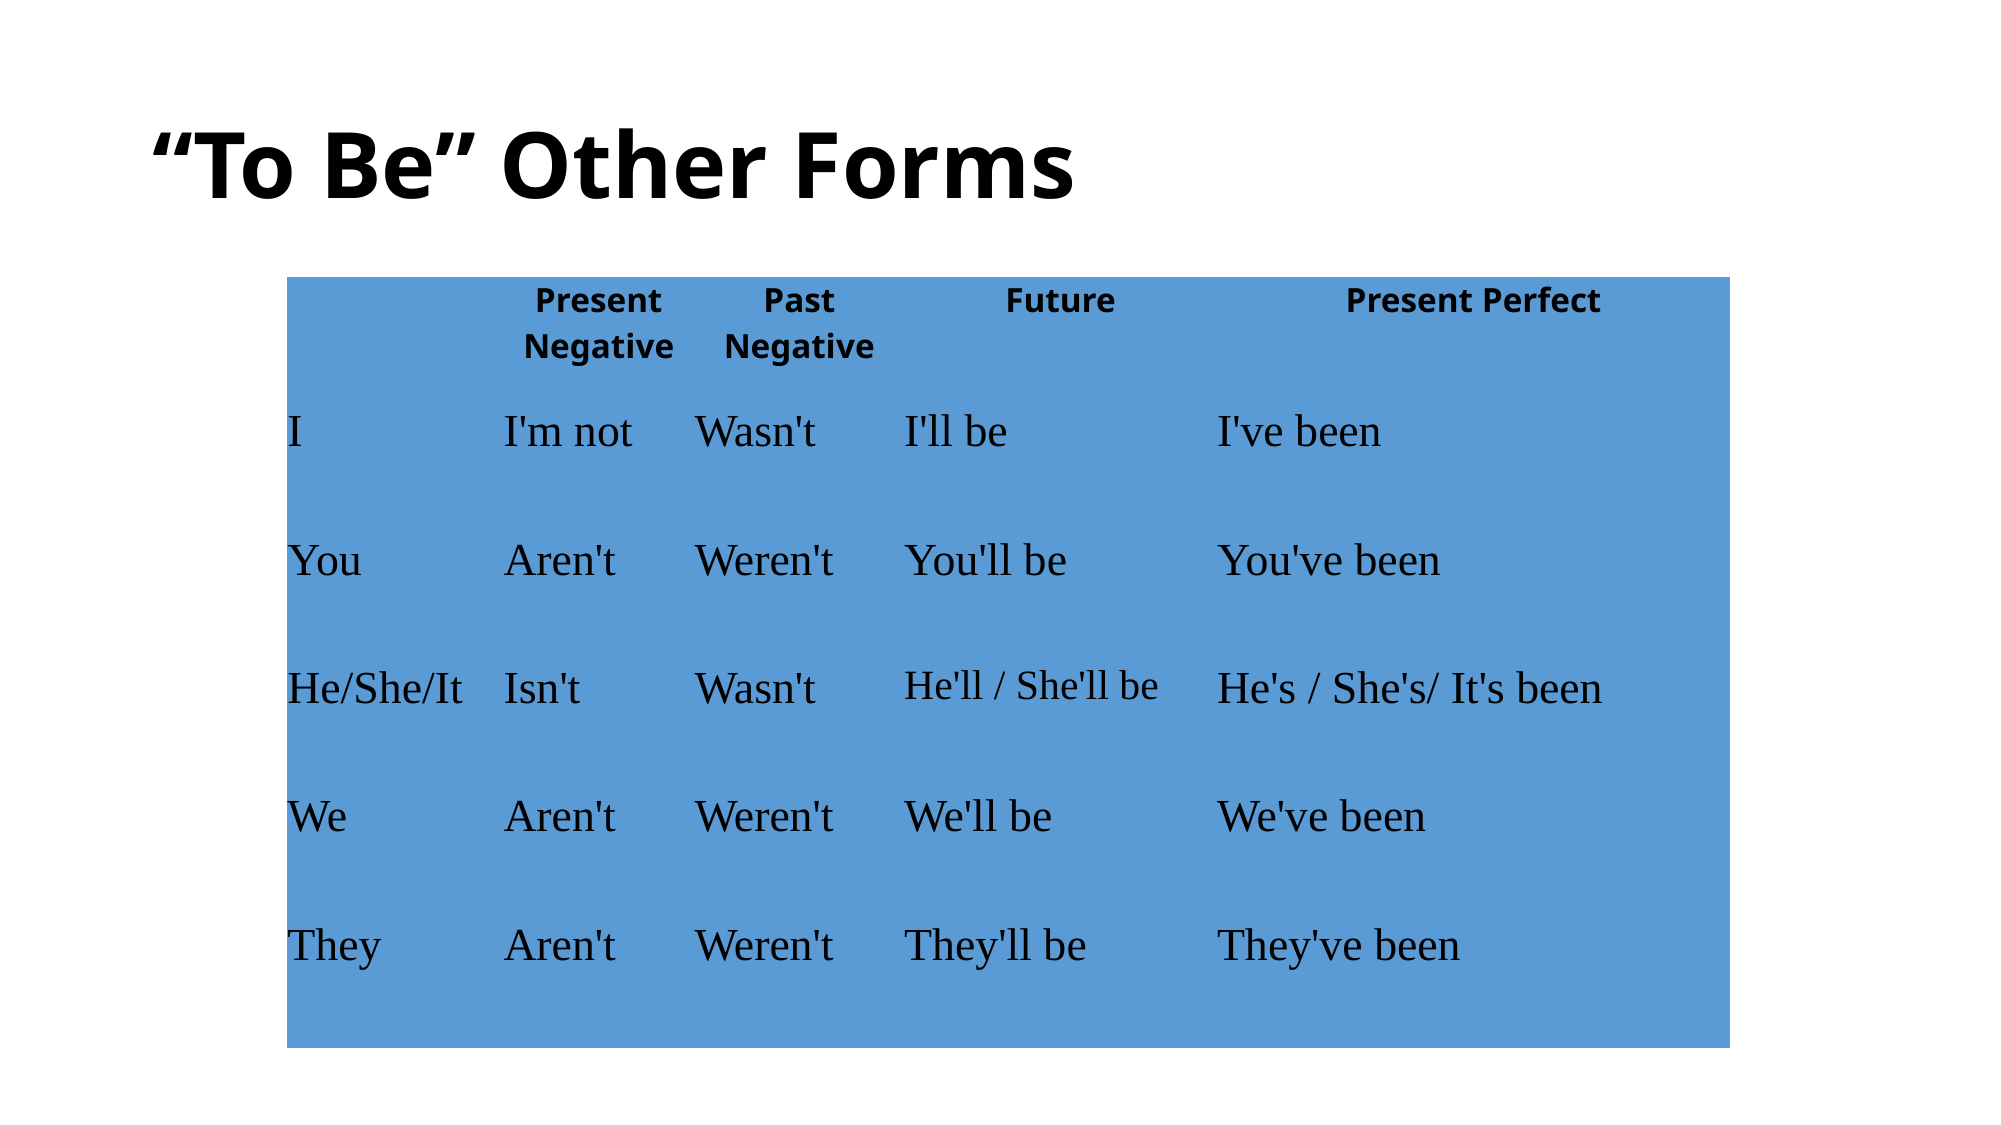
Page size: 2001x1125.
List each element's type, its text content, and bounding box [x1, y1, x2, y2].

table_cell Aren't [503, 920, 694, 1048]
table_header Past Negative [694, 277, 904, 406]
table_cell You've been [1217, 534, 1730, 663]
table_cell Aren't [513, 549, 523, 563]
table_cell They [287, 920, 503, 1048]
table_cell I've been [1217, 406, 1730, 534]
table_cell You'll be [904, 534, 1217, 663]
table_cell Weren't [694, 920, 904, 1048]
table_cell Wasn't [694, 663, 904, 791]
table_header Future [904, 277, 1217, 406]
table_cell He'll / She'll be [904, 663, 1217, 791]
table_cell Wasn't [694, 406, 904, 534]
table_cell We've been [1217, 791, 1730, 920]
table_cell I'll be [904, 406, 1217, 534]
table_header Present Perfect [1217, 277, 1730, 406]
table_cell He's / She's/ It's been [1217, 663, 1730, 791]
table_cell Aren't [503, 534, 694, 663]
title “To Be” Other Forms [137, 59, 1863, 278]
table_cell We'll be [904, 791, 1217, 920]
table_cell I'm not [503, 406, 694, 534]
table_cell I [287, 406, 503, 534]
table_cell Weren't [694, 791, 904, 920]
table_cell He/She/It [287, 663, 503, 791]
table_cell We [287, 791, 503, 920]
table_header Present Negative [503, 277, 694, 406]
table_cell Isn't [503, 663, 694, 791]
table_cell Aren't [513, 805, 523, 819]
table_cell Aren't [513, 934, 523, 948]
table_header [287, 277, 503, 406]
table_cell Weren't [694, 534, 904, 663]
table_cell They'll be [904, 920, 1217, 1048]
table_cell Aren't [503, 791, 694, 920]
table_cell You [287, 534, 503, 663]
table_cell They've been [1217, 920, 1730, 1048]
